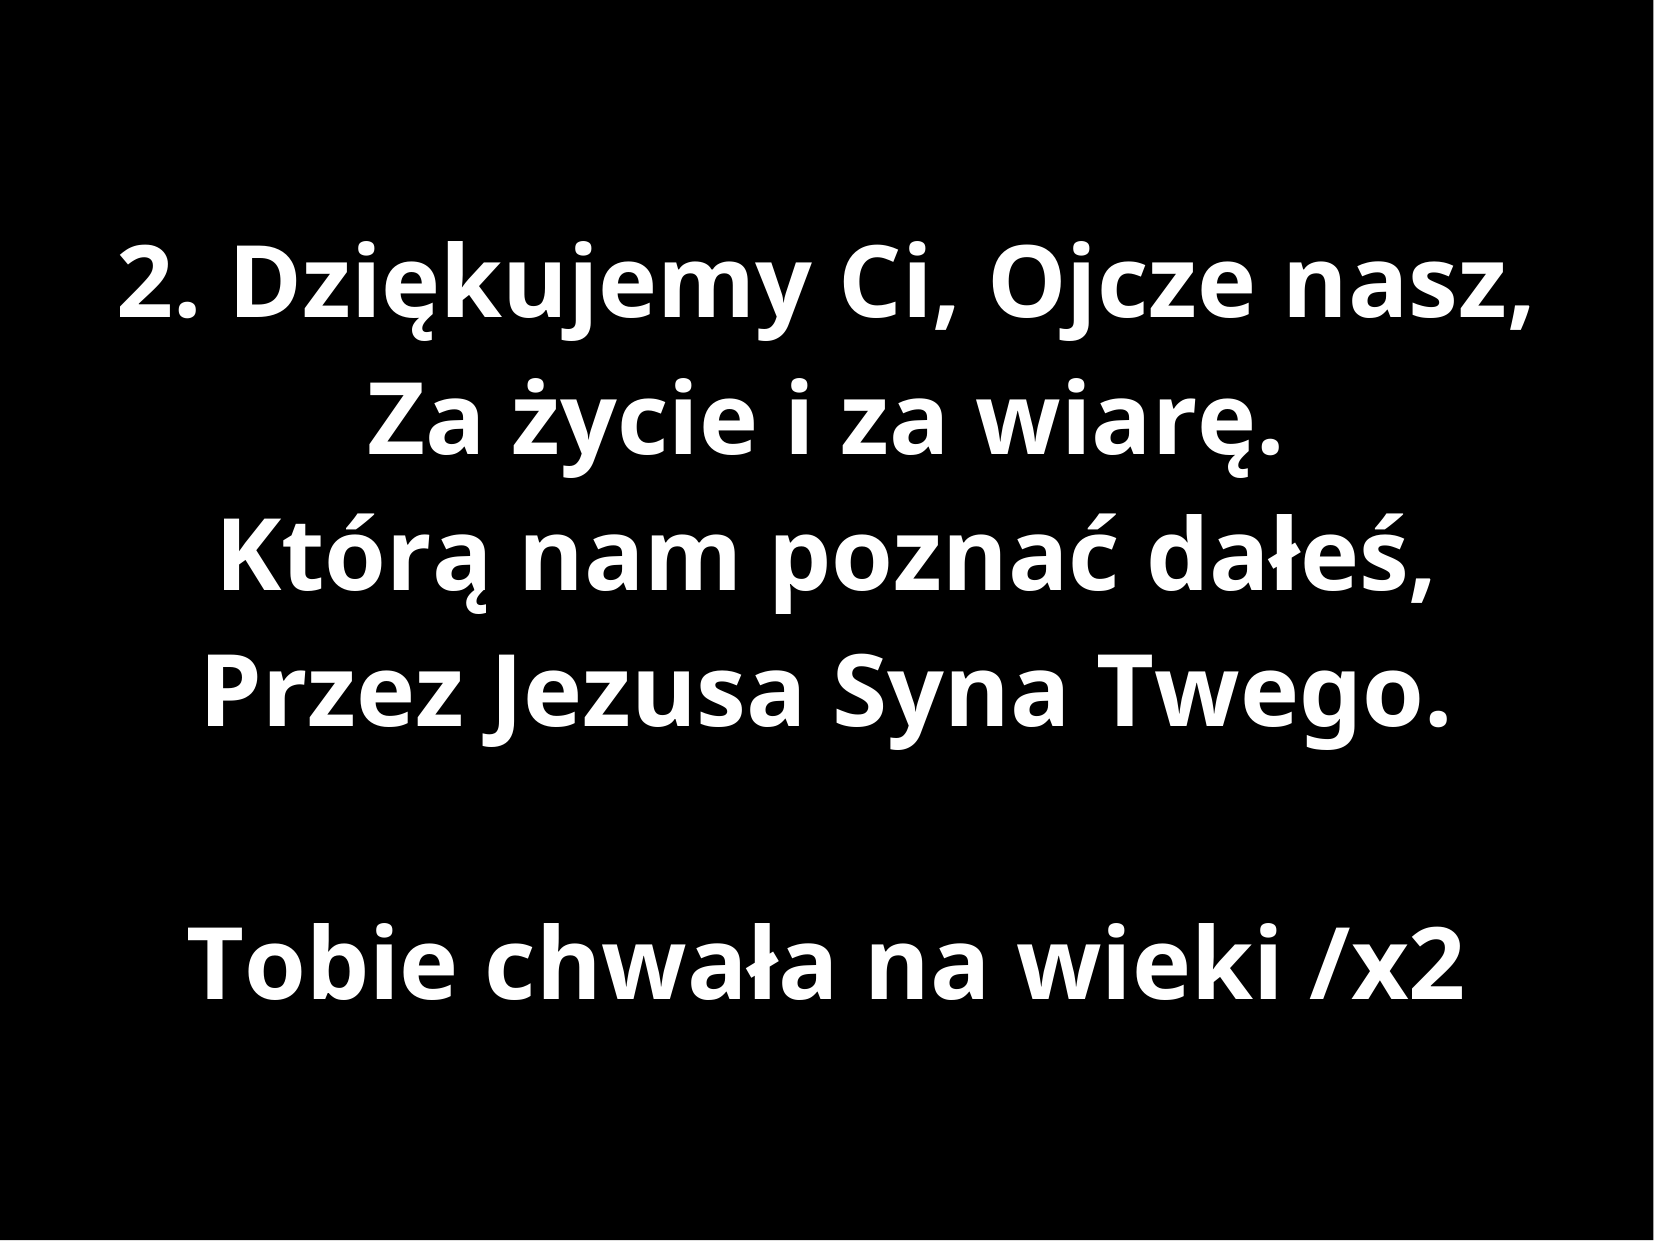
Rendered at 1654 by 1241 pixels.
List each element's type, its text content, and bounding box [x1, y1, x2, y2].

title 2. Dziękujemy Ci, Ojcze nasz, Za życie i za wiarę. Którą nam poznać dałeś, Przez Jezusa Syna Twego. Tobie chwała na wieki /x2 [0, 0, 1654, 1241]
